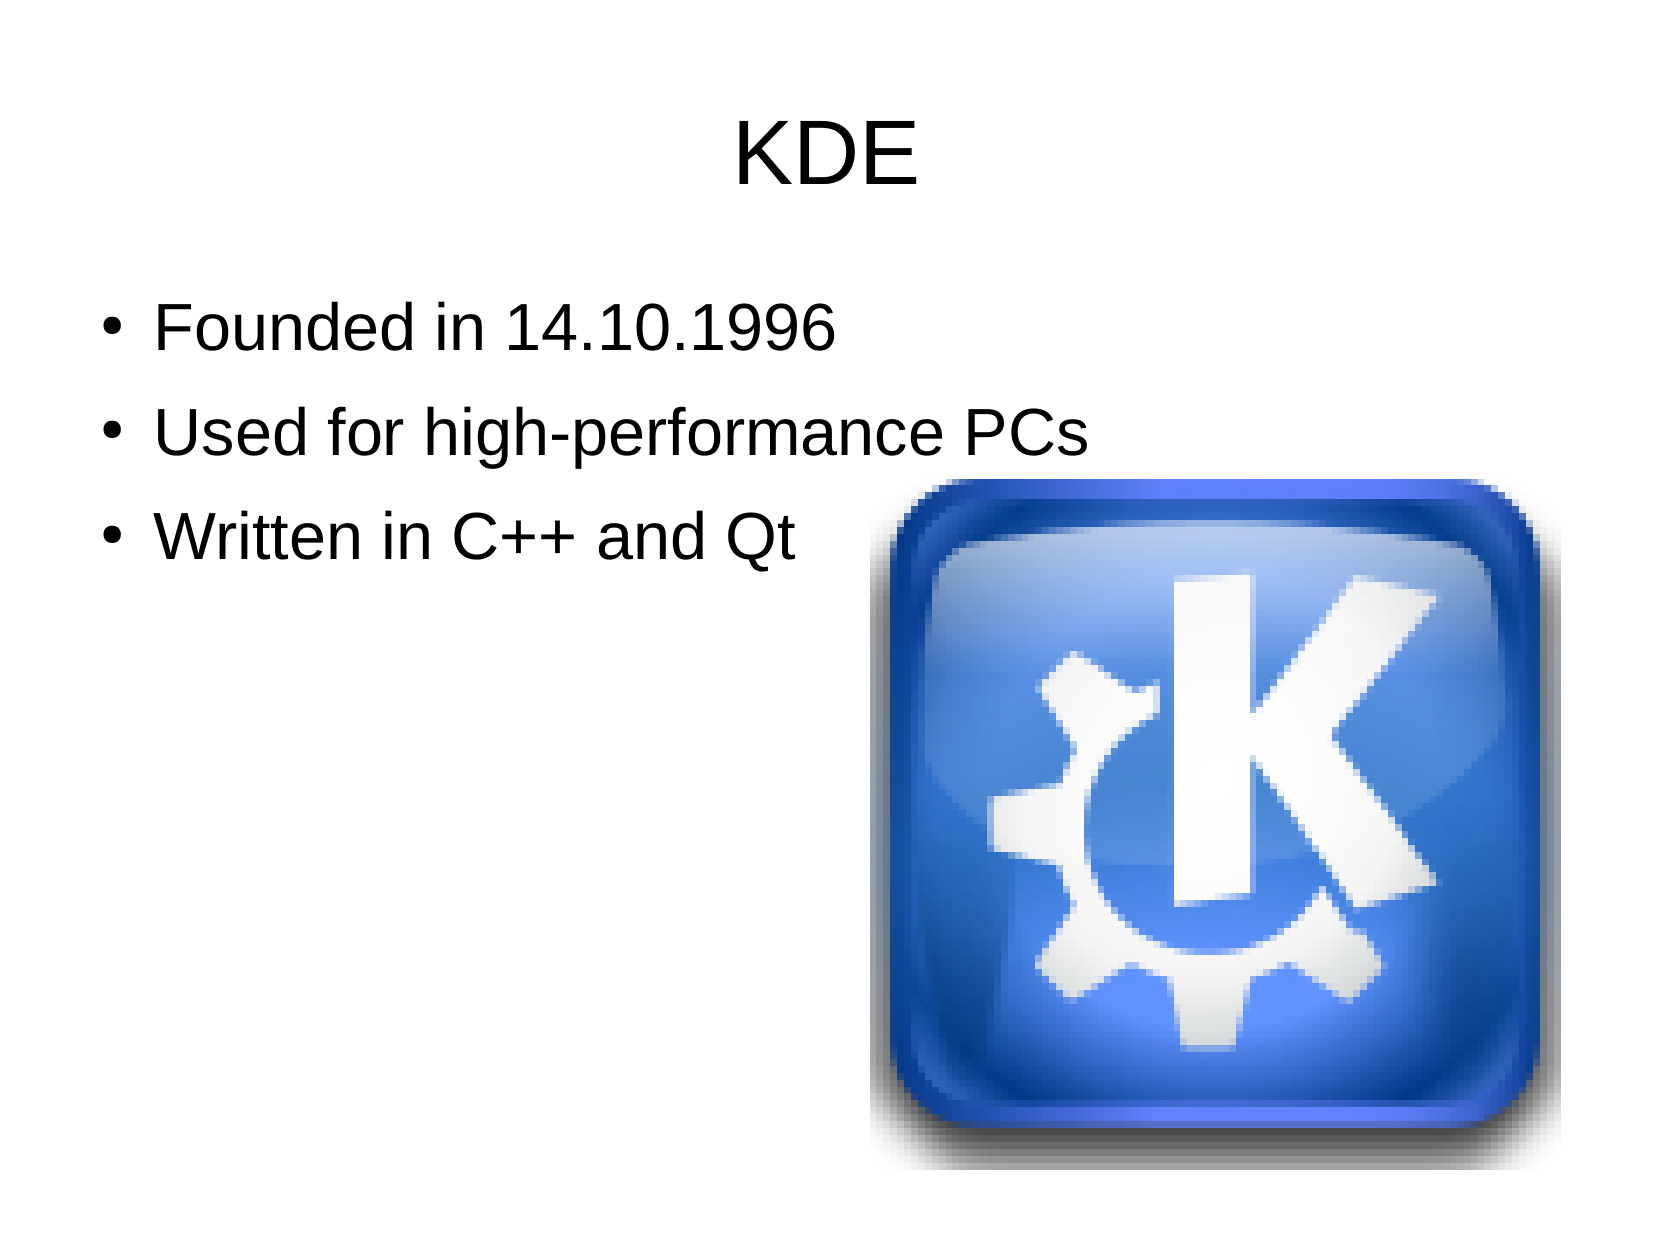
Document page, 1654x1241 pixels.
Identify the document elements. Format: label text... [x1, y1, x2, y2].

picture [870, 479, 1561, 1171]
list Founded in 14.10.1996 Used for high-performance PCs Written in C++ and Qt [82, 290, 1571, 1010]
title KDE [82, 49, 1571, 257]
